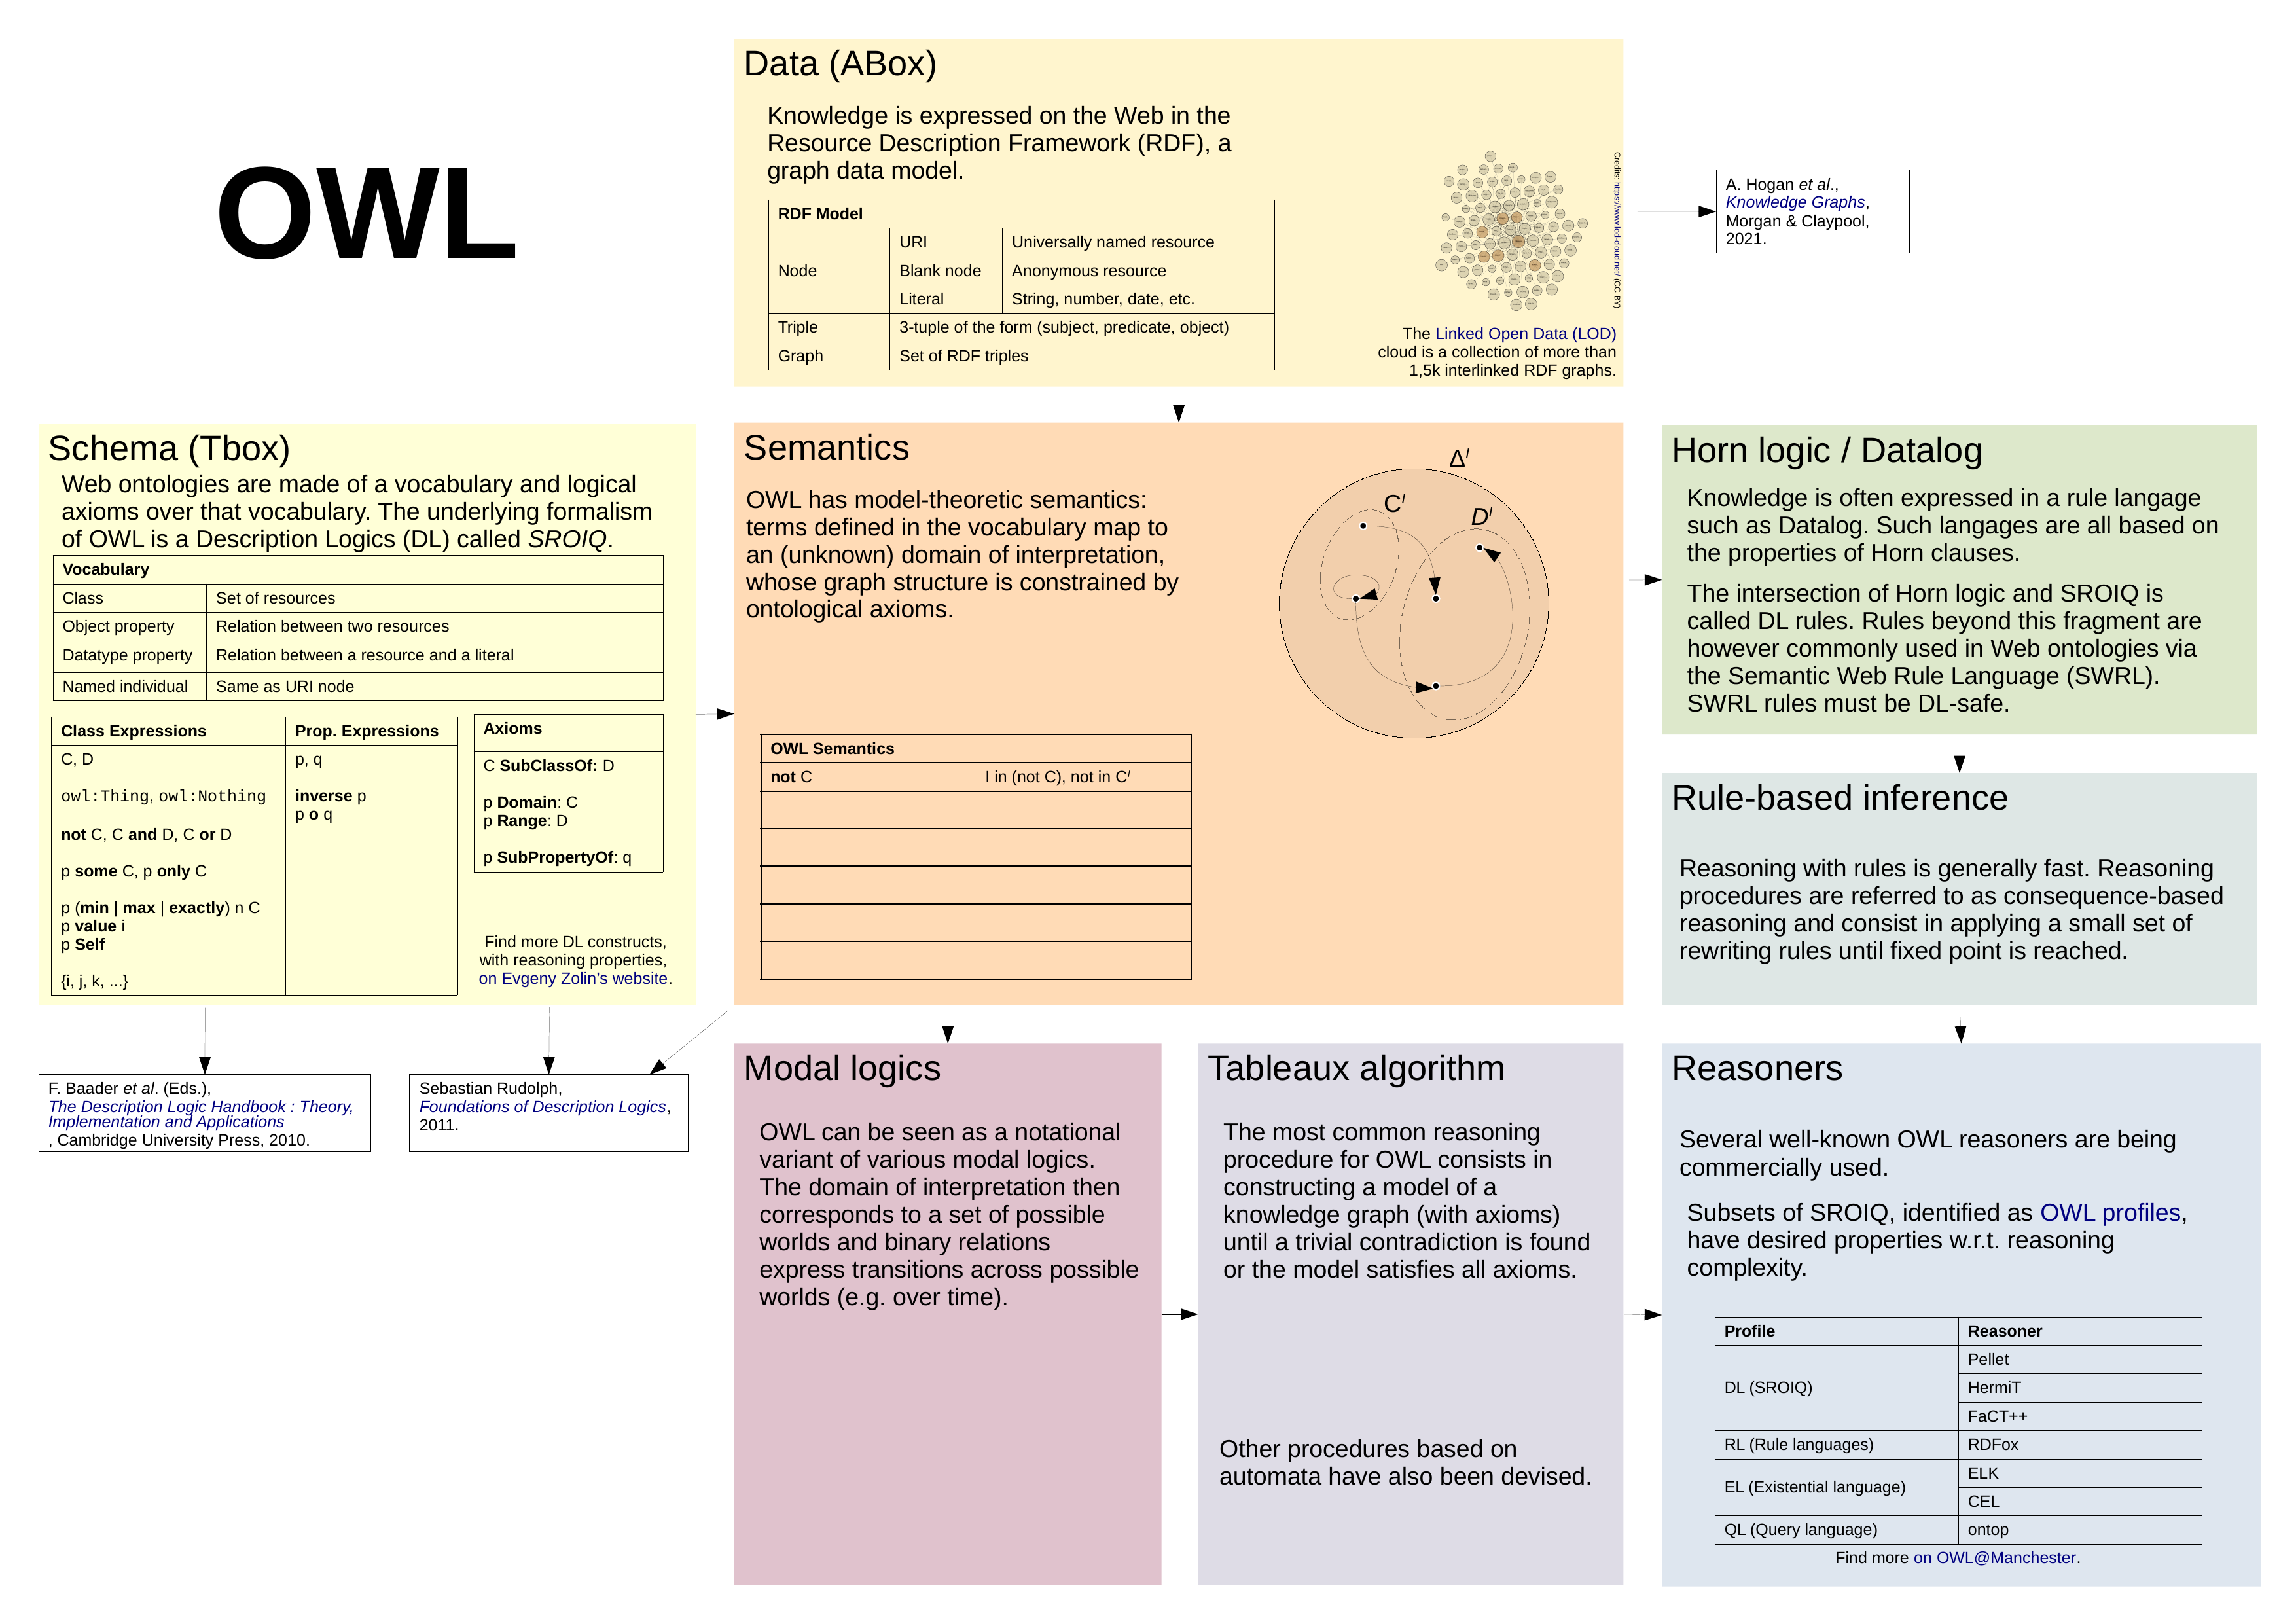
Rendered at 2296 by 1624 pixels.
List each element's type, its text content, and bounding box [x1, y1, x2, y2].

table_header Class Expressions [52, 717, 285, 745]
table_cell [762, 942, 976, 979]
text_box Rule-based inference [1662, 773, 2257, 1005]
text_box The most common reasoning procedure for OWL consists in constructing a model of a knowledge graph (with axioms) until a trivial contradiction is found or the model satisfies all axioms. [1213, 1113, 1608, 1288]
text_box The intersection of Horn logic and SROIQ is called DL rules. Rules beyond this fragment are however commonly used in Web ontologies via the Semantic Web Rule Language (SWRL). SWRL rules must be DL-safe. [1677, 575, 2242, 723]
text_box Modal logics [734, 1043, 1162, 1585]
table_cell Relation between two resources [207, 613, 663, 641]
table_cell Pellet [1959, 1346, 2202, 1373]
table_cell C SubClassOf: D p Domain: C p Range: D p SubPropertyOf: q [475, 752, 663, 872]
text_box Other procedures based on automata have also been devised. [1210, 1430, 1604, 1495]
text_box OWL can be seen as a notational variant of various modal logics. The domain of interpretation then corresponds to a set of possible worlds and binary relations express transitions across possible worlds (e.g. over time). [749, 1113, 1152, 1316]
table_cell [762, 829, 976, 865]
text_box Tableaux algorithm [1198, 1043, 1624, 1585]
text_box Knowledge is expressed on the Web in the Resource Description Framework (RDF), a graph data model. [757, 97, 1253, 190]
table_cell Class [54, 585, 206, 612]
table_cell Object property [54, 613, 206, 641]
text_box Find more DL constructs, with reasoning properties, on Evgeny Zolin’s website. [463, 928, 689, 993]
table_header Profile [1715, 1318, 1958, 1345]
table_cell RL (Rule languages) [1715, 1431, 1958, 1459]
table_cell I in (not C), not in CI [976, 763, 1191, 791]
table_cell [976, 829, 1191, 865]
text_box Web ontologies are made of a vocabulary and logical axioms over that vocabulary. The underlying formalism of OWL is a Description Logics (DL) called SROIQ. [52, 465, 681, 585]
text_box Schema (Tbox) [39, 424, 696, 1005]
table_cell DL (SROIQ) [1715, 1346, 1958, 1430]
table_header Axioms [475, 715, 663, 751]
table_cell [762, 867, 976, 903]
table_cell Triple [769, 314, 889, 342]
table_header Prop. Expressions [286, 717, 457, 745]
table_cell [976, 867, 1191, 903]
text_box Subsets of SROIQ, identified as OWL profiles, have desired properties w.r.t. reasoning complexity. [1677, 1194, 2234, 1287]
table_cell Set of resources [207, 585, 663, 612]
table_cell URI [890, 228, 1002, 257]
text_box OWL [39, 39, 696, 387]
table_cell Same as URI node [207, 673, 663, 700]
picture [1430, 147, 1593, 315]
text_box Knowledge is often expressed in a rule langage such as Datalog. Such langages are all based on the properties of Horn clauses. [1677, 479, 2242, 575]
table_cell [976, 792, 1191, 828]
text_box CI [1374, 484, 1418, 524]
table_cell String, number, date, etc. [1003, 285, 1274, 313]
table_cell Node [769, 228, 889, 313]
table_cell Named individual [54, 673, 206, 700]
text_box Reasoners [1662, 1043, 2261, 1587]
text_box Data (ABox) [734, 39, 1624, 387]
table_header RDF Model [769, 200, 1274, 228]
table_cell Universally named resource [1003, 228, 1274, 257]
table_cell ontop [1959, 1516, 2202, 1543]
table_cell Anonymous resource [1003, 257, 1274, 285]
table_cell C, D owl:Thing, owl:Nothing not C, C and D, C or D p some C, p only C p (min | max | exactly) n C p value i p Self {i, j, k, ...} [52, 746, 285, 995]
table_cell [762, 905, 976, 941]
table_cell CEL [1959, 1488, 2202, 1515]
table_header OWL Semantics [762, 735, 1191, 762]
text_box Find more on OWL@Manchester. [1714, 1543, 2202, 1578]
table_cell 3-tuple of the form (subject, predicate, object) [890, 314, 1274, 342]
table_cell EL (Existential language) [1715, 1460, 1958, 1515]
table_cell Datatype property [54, 641, 206, 672]
text_box Horn logic / Datalog [1662, 425, 2257, 735]
text_box DI [1461, 497, 1505, 537]
table_cell ELK [1959, 1460, 2202, 1487]
table_cell Graph [769, 342, 889, 370]
text_box A. Hogan et al., Knowledge Graphs, Morgan & Claypool, 2021. [1716, 170, 1910, 253]
table_cell Relation between a resource and a literal [207, 641, 663, 672]
text_box F. Baader et al. (Eds.), The Description Logic Handbook : Theory, Implementation and Applications, Cambridge University Press, 2010. [39, 1074, 371, 1152]
text_box ΔI [1439, 439, 1491, 478]
text_box Reasoning with rules is generally fast. Reasoning procedures are referred to as consequence-based reasoning and consist in applying a small set of rewriting rules until fixed point is reached. [1670, 850, 2250, 969]
table_cell p, q inverse p p o q [286, 746, 457, 995]
table_cell Set of RDF triples [890, 342, 1274, 370]
table_cell Blank node [890, 257, 1002, 285]
table_cell [976, 942, 1191, 979]
text_box Several well-known OWL reasoners are being commercially used. [1670, 1121, 2242, 1253]
text_box Semantics [734, 422, 1624, 1005]
table_cell HermiT [1959, 1374, 2202, 1402]
table_cell not C [762, 763, 976, 791]
table_cell RDFox [1959, 1431, 2202, 1459]
text_box [1279, 469, 1549, 738]
table_cell QL (Query language) [1715, 1516, 1958, 1543]
table_cell [762, 792, 976, 828]
text_box Credits: https://www.lod-cloud.net/ (CC BY) [1607, 142, 1627, 319]
text_box The Linked Open Data (LOD) cloud is a collection of more than 1,5k interlinked RDF graphs. [1364, 317, 1627, 387]
text_box OWL has model-theoretic semantics: terms defined in the vocabulary map to an (unknown) domain of interpretation, whose graph structure is constrained by ontological axioms. [736, 480, 1198, 663]
table_cell Literal [890, 285, 1002, 313]
table_cell FaCT++ [1959, 1403, 2202, 1430]
text_box Sebastian Rudolph, Foundations of Description Logics, 2011. [409, 1074, 689, 1152]
table_cell [976, 905, 1191, 941]
table_header Reasoner [1959, 1318, 2202, 1345]
